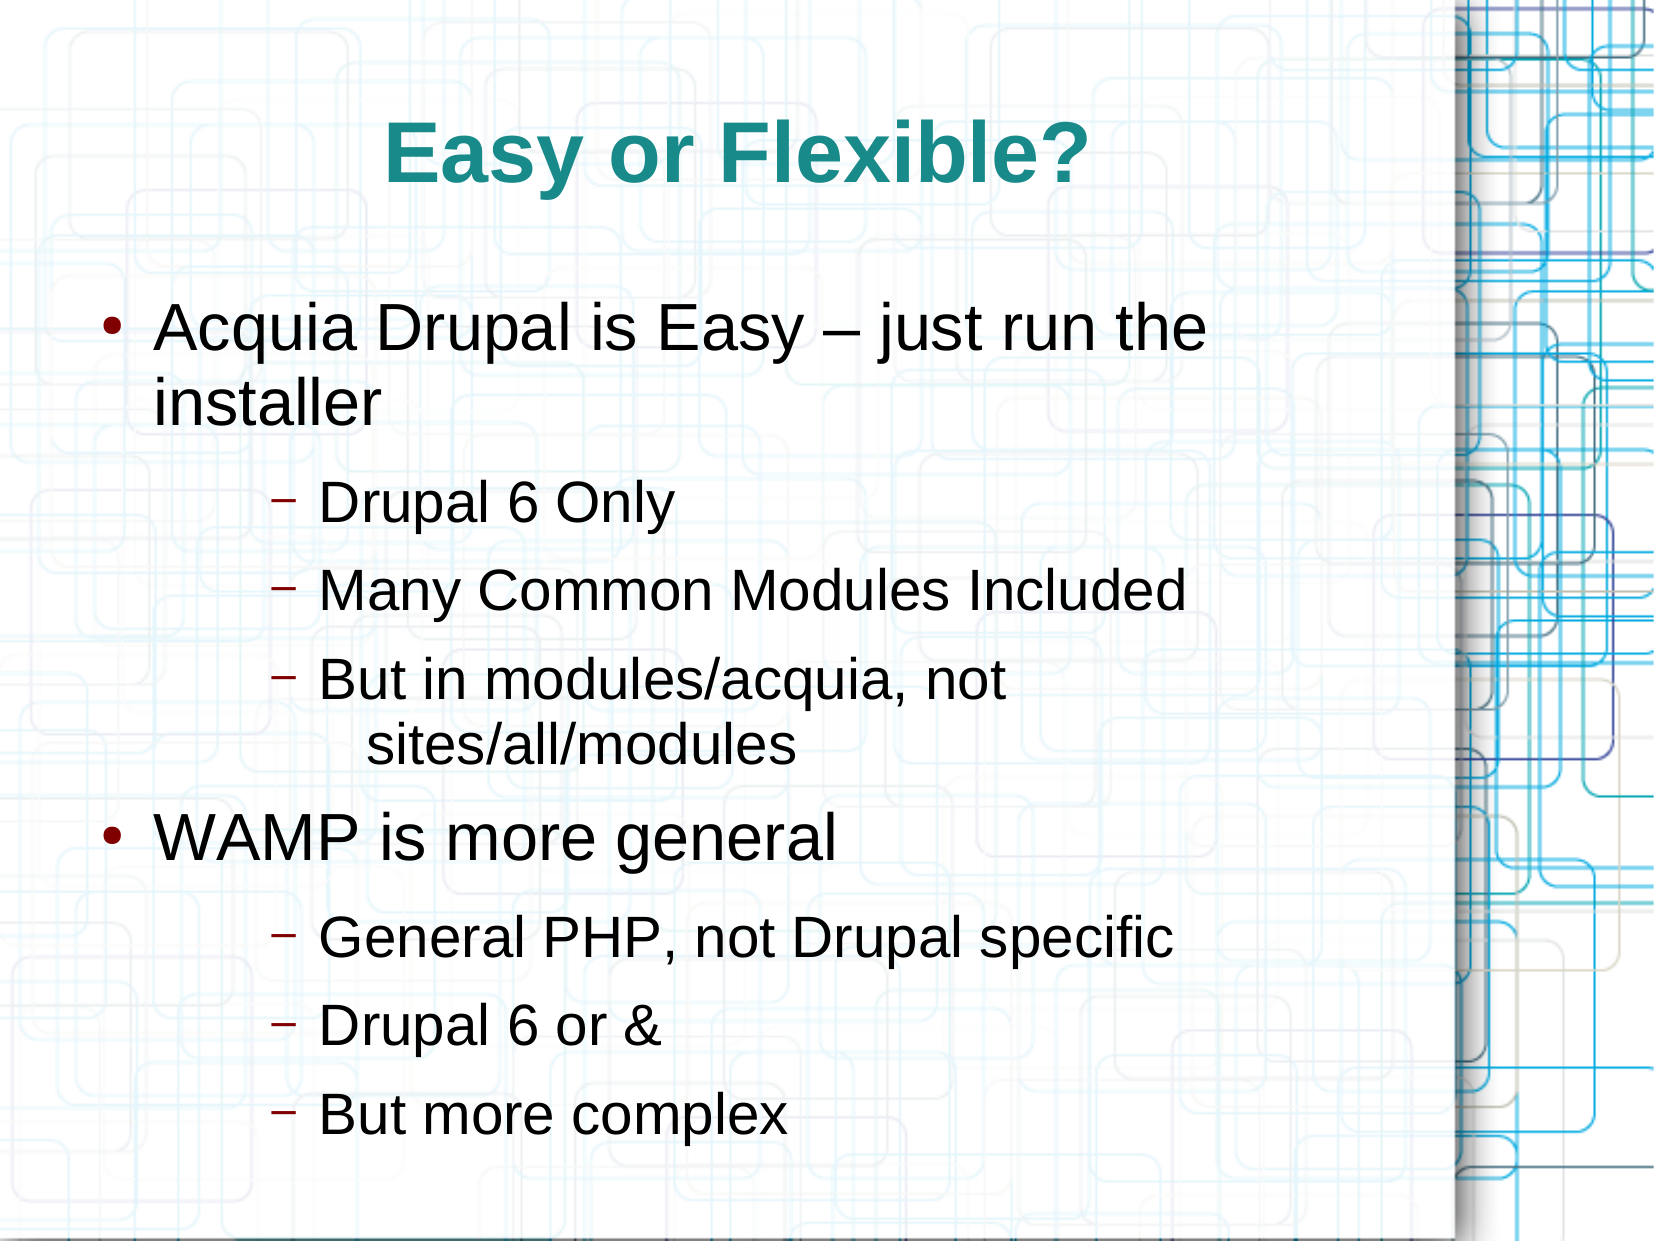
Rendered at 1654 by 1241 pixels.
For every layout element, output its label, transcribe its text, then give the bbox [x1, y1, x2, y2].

list Acquia Drupal is Easy – just run the installer Drupal 6 Only Many Common Modules Included But in modules/acquia, not sites/all/modules WAMP is more general General PHP, not Drupal specific Drupal 6 or & But more complex [82, 290, 1418, 1146]
picture [0, 0, 1654, 1241]
title Easy or Flexible? [59, 49, 1418, 257]
